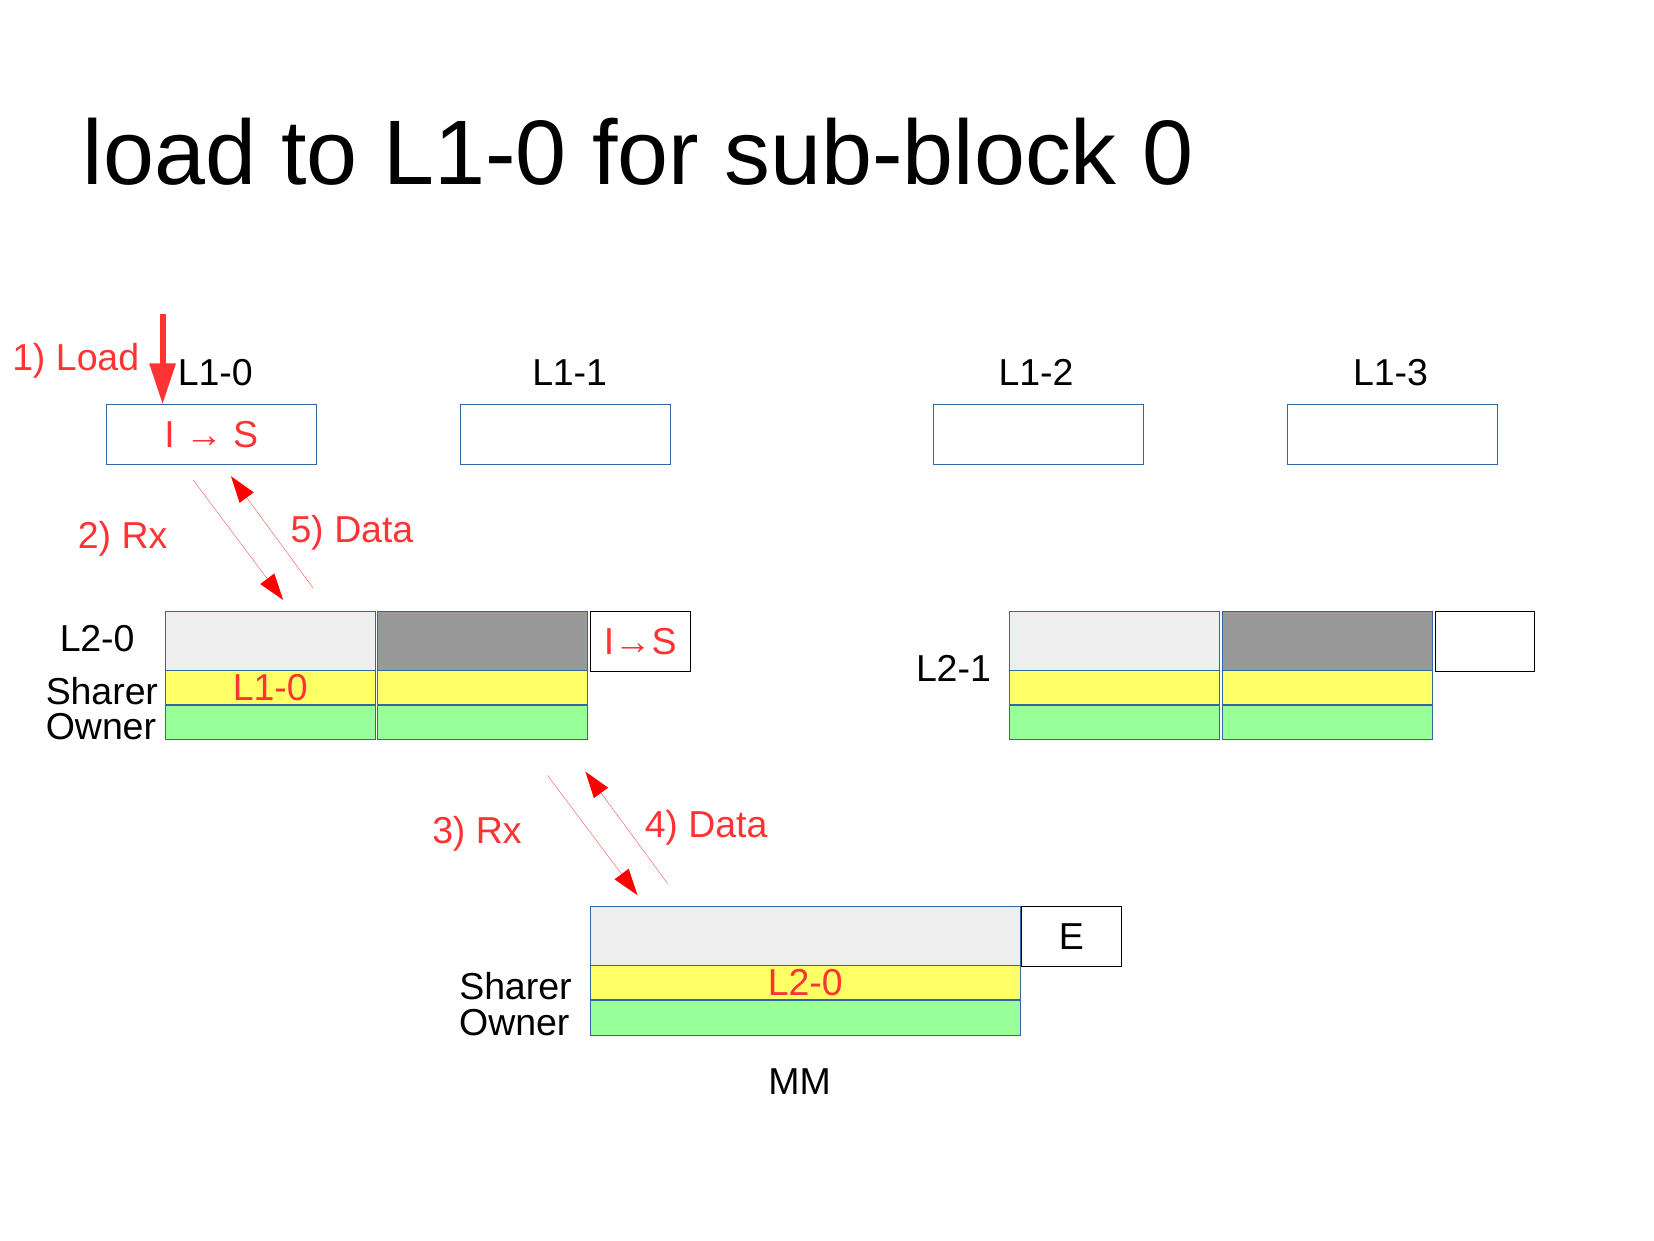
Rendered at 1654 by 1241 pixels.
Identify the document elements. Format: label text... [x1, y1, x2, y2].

text_box I→S [590, 611, 691, 672]
text_box [1222, 611, 1433, 740]
text_box L1-3 [1338, 344, 1474, 402]
text_box 4) Data [630, 796, 814, 854]
text_box 5) Data [275, 501, 460, 559]
title load to L1-0 for sub-block 0 [82, 49, 1571, 257]
text_box Owner [31, 720, 171, 756]
text_box L1-2 [983, 344, 1119, 402]
text_box I → S [106, 404, 317, 465]
text_box 2) Rx [63, 507, 184, 564]
text_box L2-1 [901, 639, 1037, 697]
text_box 3) Rx [417, 802, 538, 860]
text_box Owner [444, 1016, 585, 1051]
text_box L2-0 [590, 965, 1021, 1000]
text_box L1-0 [174, 670, 376, 705]
text_box [590, 1000, 1021, 1036]
text_box [1009, 611, 1220, 740]
text_box [460, 404, 671, 465]
text_box L1-0 [164, 344, 299, 402]
text_box [590, 906, 1021, 965]
text_box E [1021, 906, 1122, 967]
text_box [1287, 404, 1498, 465]
text_box Sharer [31, 662, 174, 720]
text_box Sharer [444, 958, 587, 1016]
text_box [377, 611, 588, 740]
text_box [171, 705, 376, 740]
text_box 1) Load [0, 328, 157, 386]
text_box MM [753, 1053, 889, 1111]
text_box [933, 404, 1144, 465]
text_box [1435, 611, 1535, 672]
text_box [174, 611, 376, 670]
text_box L1-1 [517, 344, 653, 402]
text_box L2-0 [45, 610, 181, 668]
